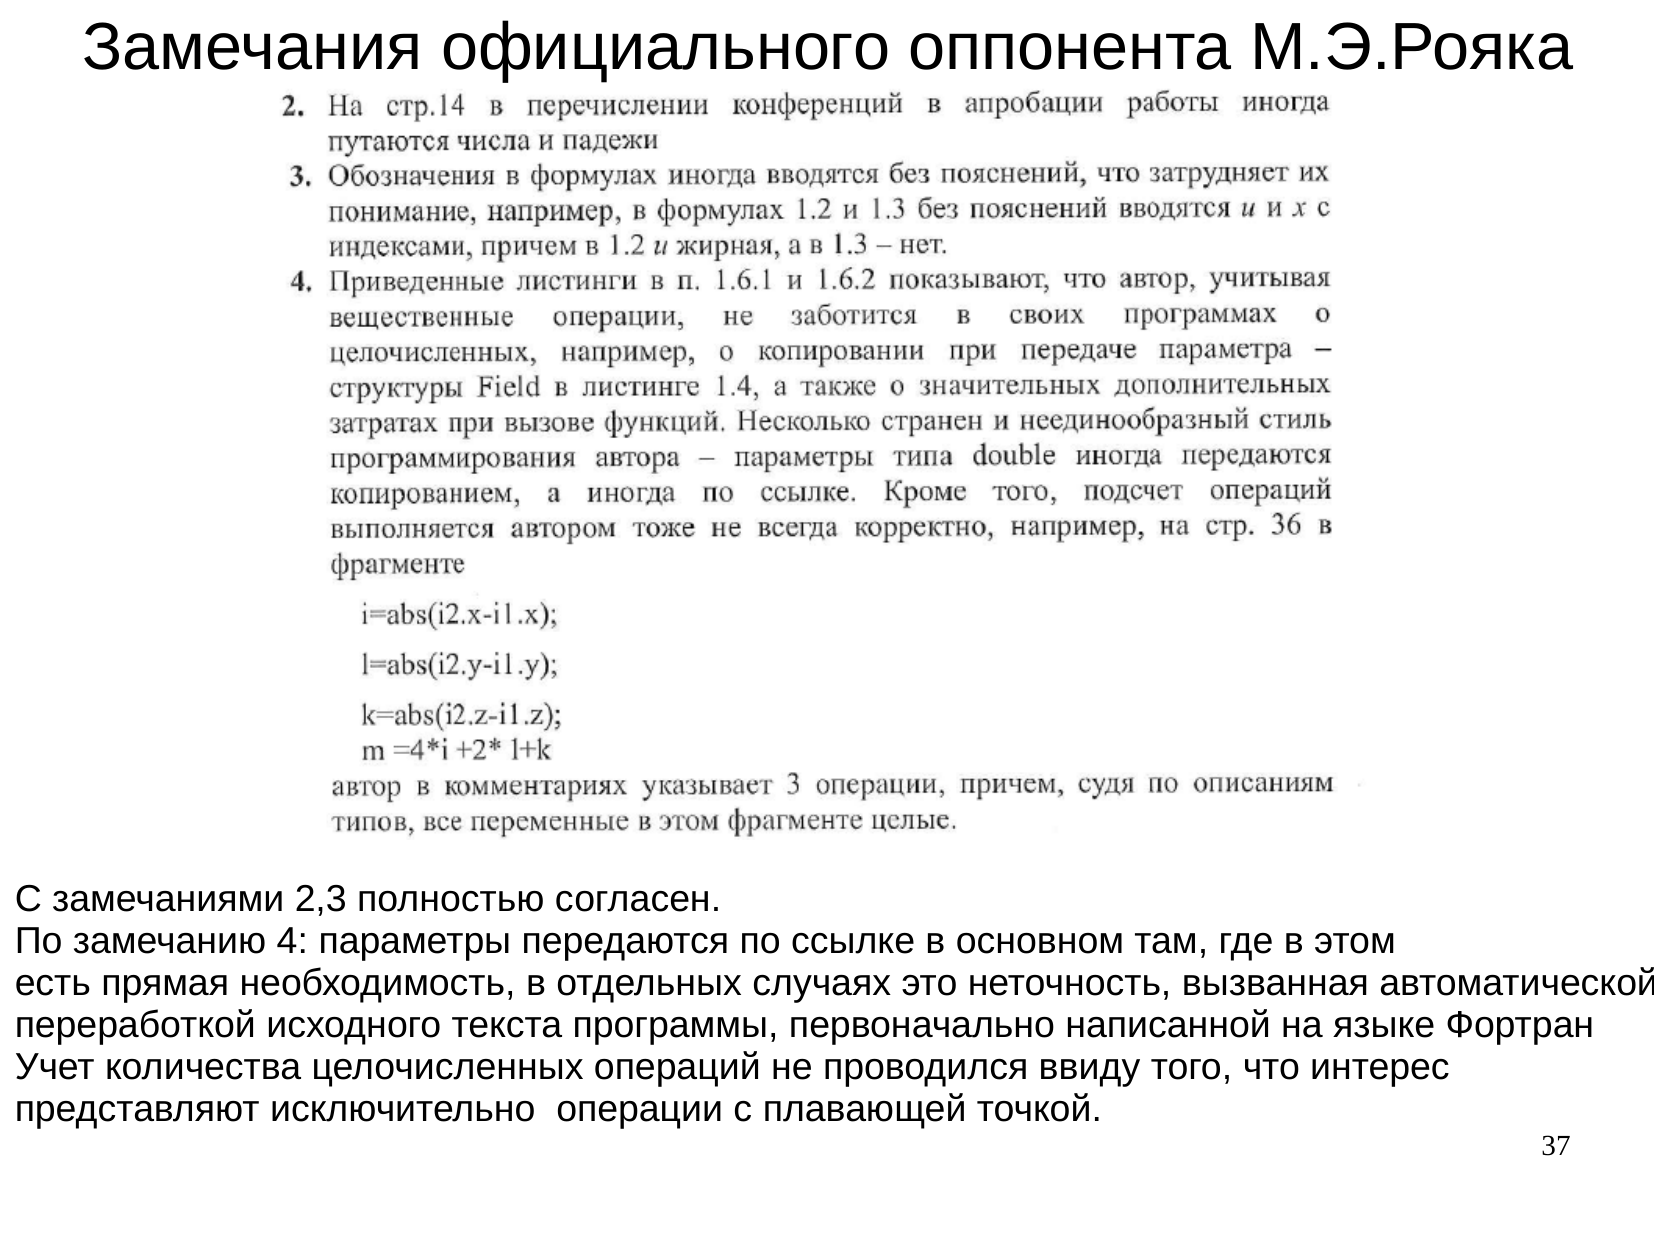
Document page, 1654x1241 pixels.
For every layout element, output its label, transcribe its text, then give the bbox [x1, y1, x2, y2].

picture [255, 83, 1377, 841]
text_box С замечаниями 2,3 полностью согласен. По замечанию 4: параметры передаются по ссылке в основном там, где в этом есть прямая необходимость, в отдельных случаях это неточность, вызванная автоматической переработкой исходного текста программы, первоначально написанной на языке Фортран Учет количества целочисленных операций не проводился ввиду того, что интерес представляют исключительно операции с плавающей точкой. [0, 870, 1654, 1137]
title Замечания официального оппонента М.Э.Рояка [60, 0, 1598, 151]
